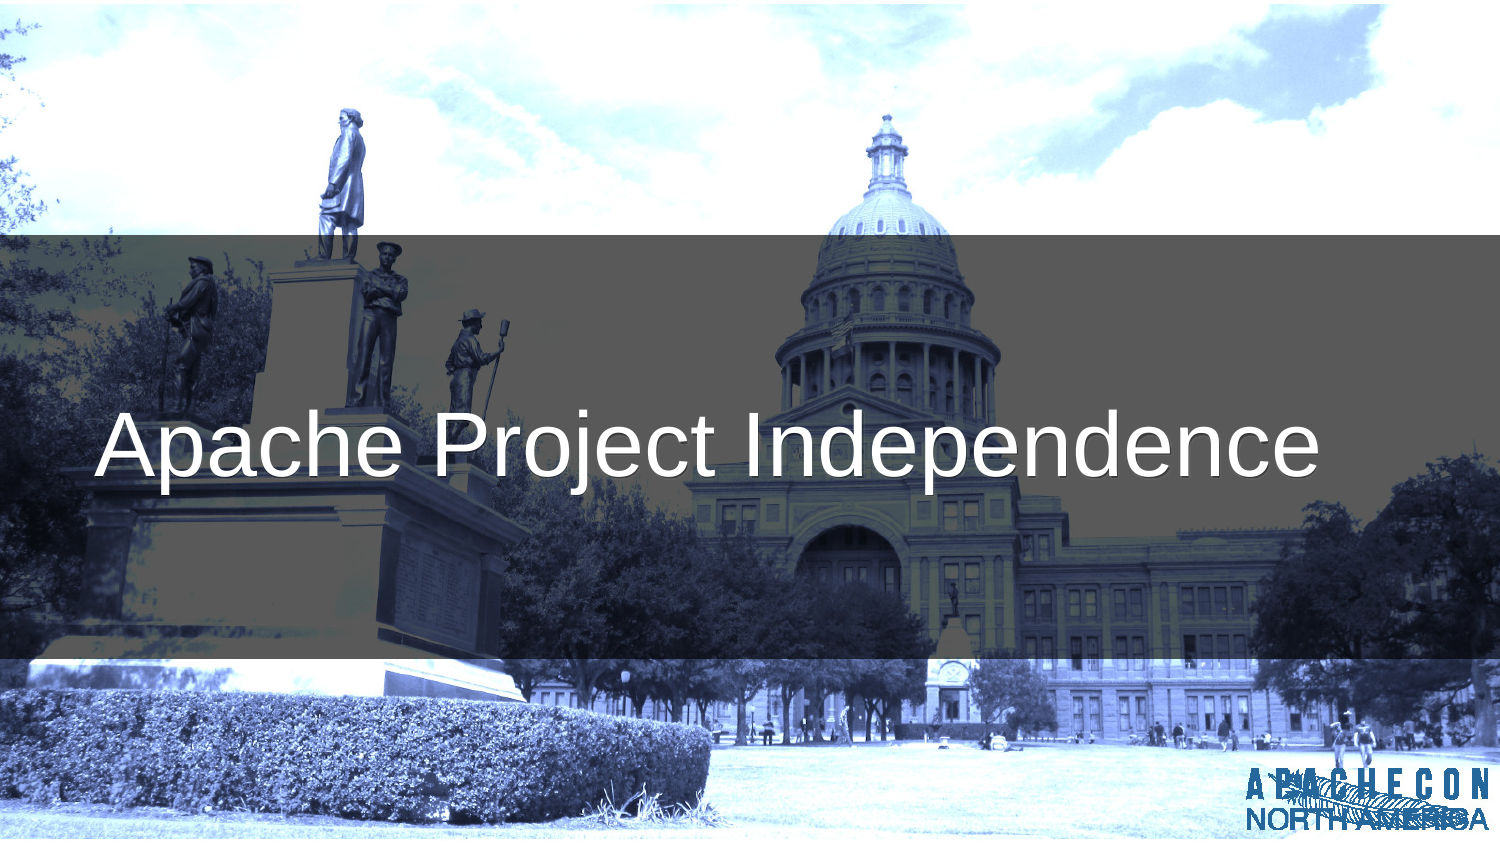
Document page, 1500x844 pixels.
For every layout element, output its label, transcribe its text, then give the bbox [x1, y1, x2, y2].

title Apache Project Independence [71, 393, 1347, 497]
picture [0, 0, 1500, 844]
